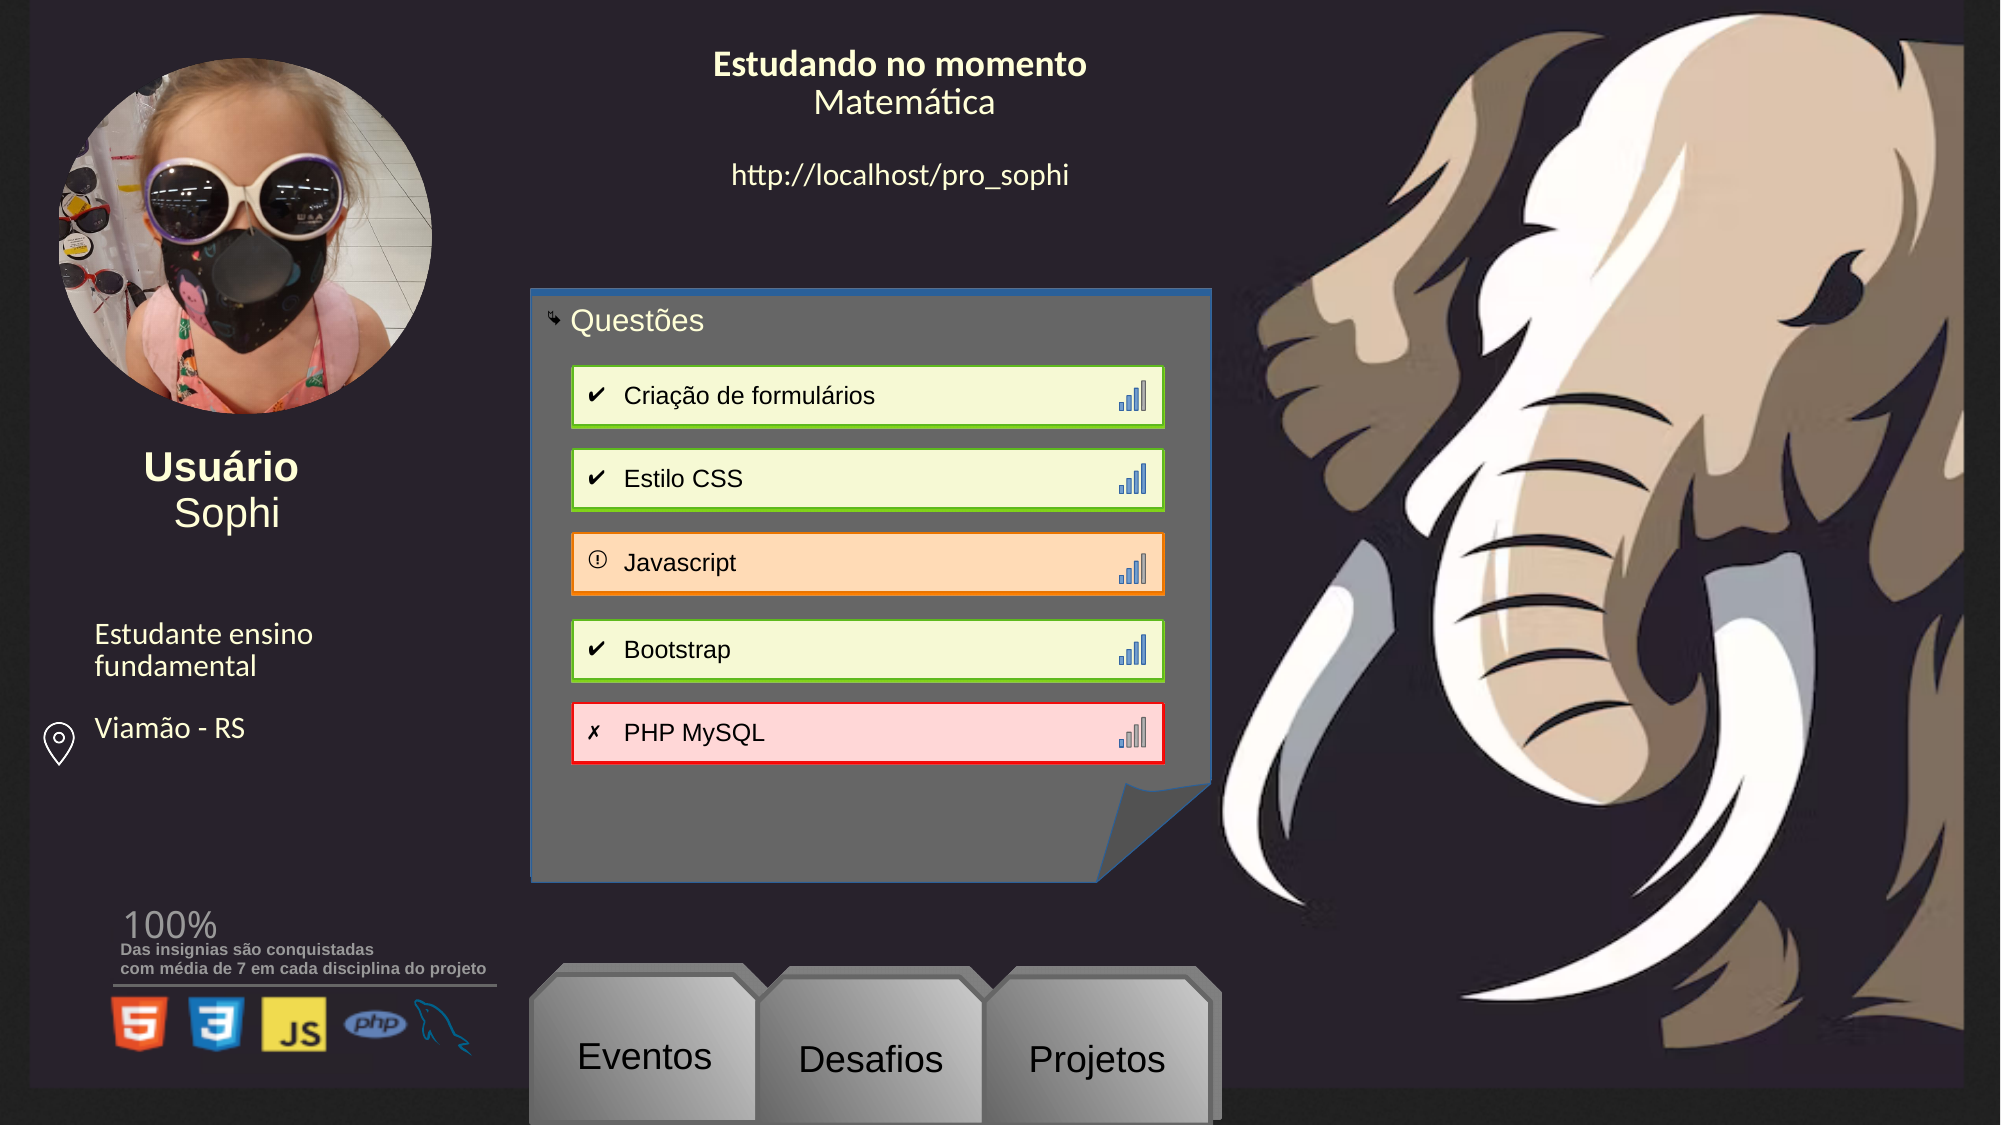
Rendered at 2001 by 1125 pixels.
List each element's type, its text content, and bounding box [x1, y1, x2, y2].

text_box Estilo CSS [572, 449, 1164, 509]
text_box [1134, 388, 1139, 411]
text_box Das insignias são conquistadas com média de 7 em cada disciplina do projeto [105, 933, 502, 986]
text_box [1119, 575, 1124, 584]
text_box [1119, 656, 1124, 665]
text_box Usuário Sophi [118, 436, 325, 562]
text_box [1126, 568, 1132, 584]
text_box [1126, 649, 1132, 665]
text_box [1134, 642, 1139, 665]
text_box Bootstrap [572, 620, 1164, 680]
text_box [1126, 395, 1132, 411]
text_box [1134, 724, 1139, 747]
text_box Projetos [984, 976, 1211, 1125]
text_box [1141, 380, 1146, 411]
title Estudando no momento Matemática http://localhost/pro_sophi [472, 48, 1329, 216]
text_box Eventos [531, 974, 758, 1123]
picture [0, 0, 2001, 1125]
text_box [1134, 561, 1139, 584]
text_box [1141, 634, 1146, 665]
text_box [1134, 471, 1139, 494]
text_box 100% [107, 890, 243, 933]
text_box [1141, 553, 1146, 584]
text_box Javascript [572, 532, 1164, 593]
text_box [1126, 478, 1132, 494]
text_box [1119, 739, 1124, 747]
text_box [1141, 717, 1146, 747]
text_box [1141, 463, 1146, 494]
text_box Desafios [757, 976, 984, 1125]
text_box Questões [531, 295, 1211, 883]
text_box [1126, 732, 1132, 748]
text_box [1119, 402, 1124, 411]
text_box [1119, 485, 1124, 494]
title Estudante ensino fundamental Viamão - RS [94, 621, 367, 863]
text_box PHP MySQL [572, 702, 1164, 762]
text_box Criação de formulários [572, 366, 1164, 426]
